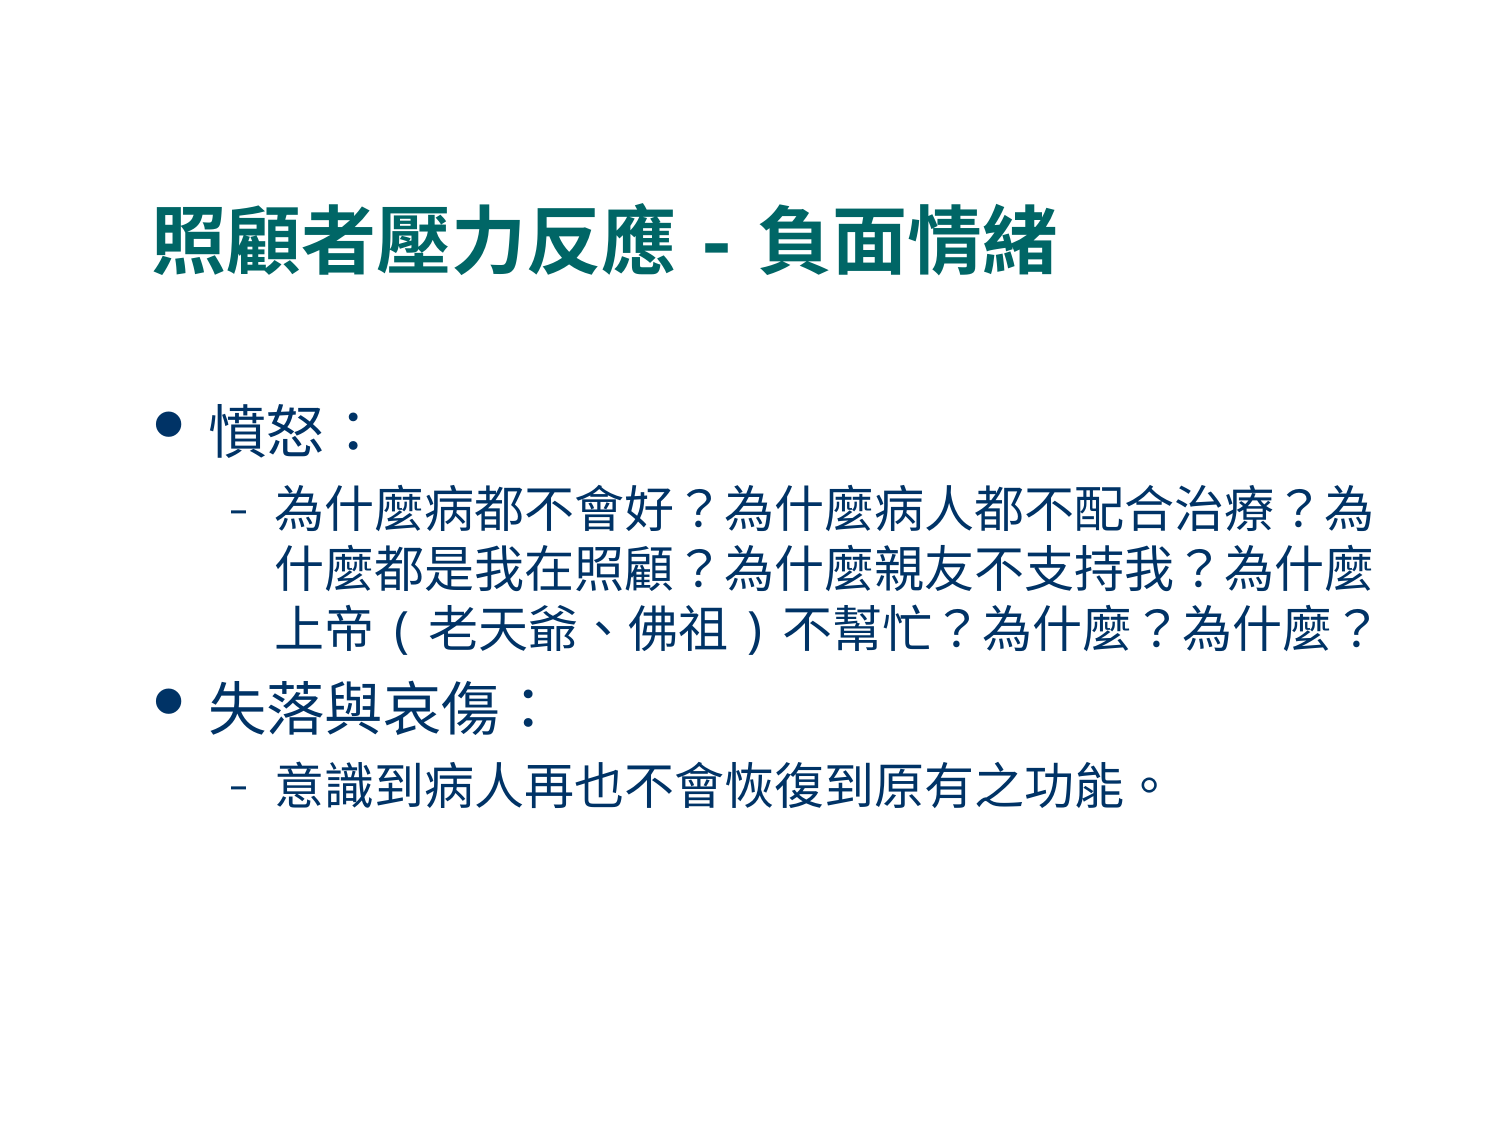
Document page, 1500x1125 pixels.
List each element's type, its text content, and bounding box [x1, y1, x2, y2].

title 照顧者壓力反應-負面情緒 [136, 128, 1414, 293]
list 憤怒： 為什麼病都不會好？為什麼病人都不配合治療？為什麼都是我在照顧？為什麼親友不支持我？為什麼上帝(老天爺、佛祖)不幫忙？為什麼？為什麼？ 失落與哀傷： 意識到病人再也不會恢復到原有之功能。 [137, 387, 1400, 1000]
